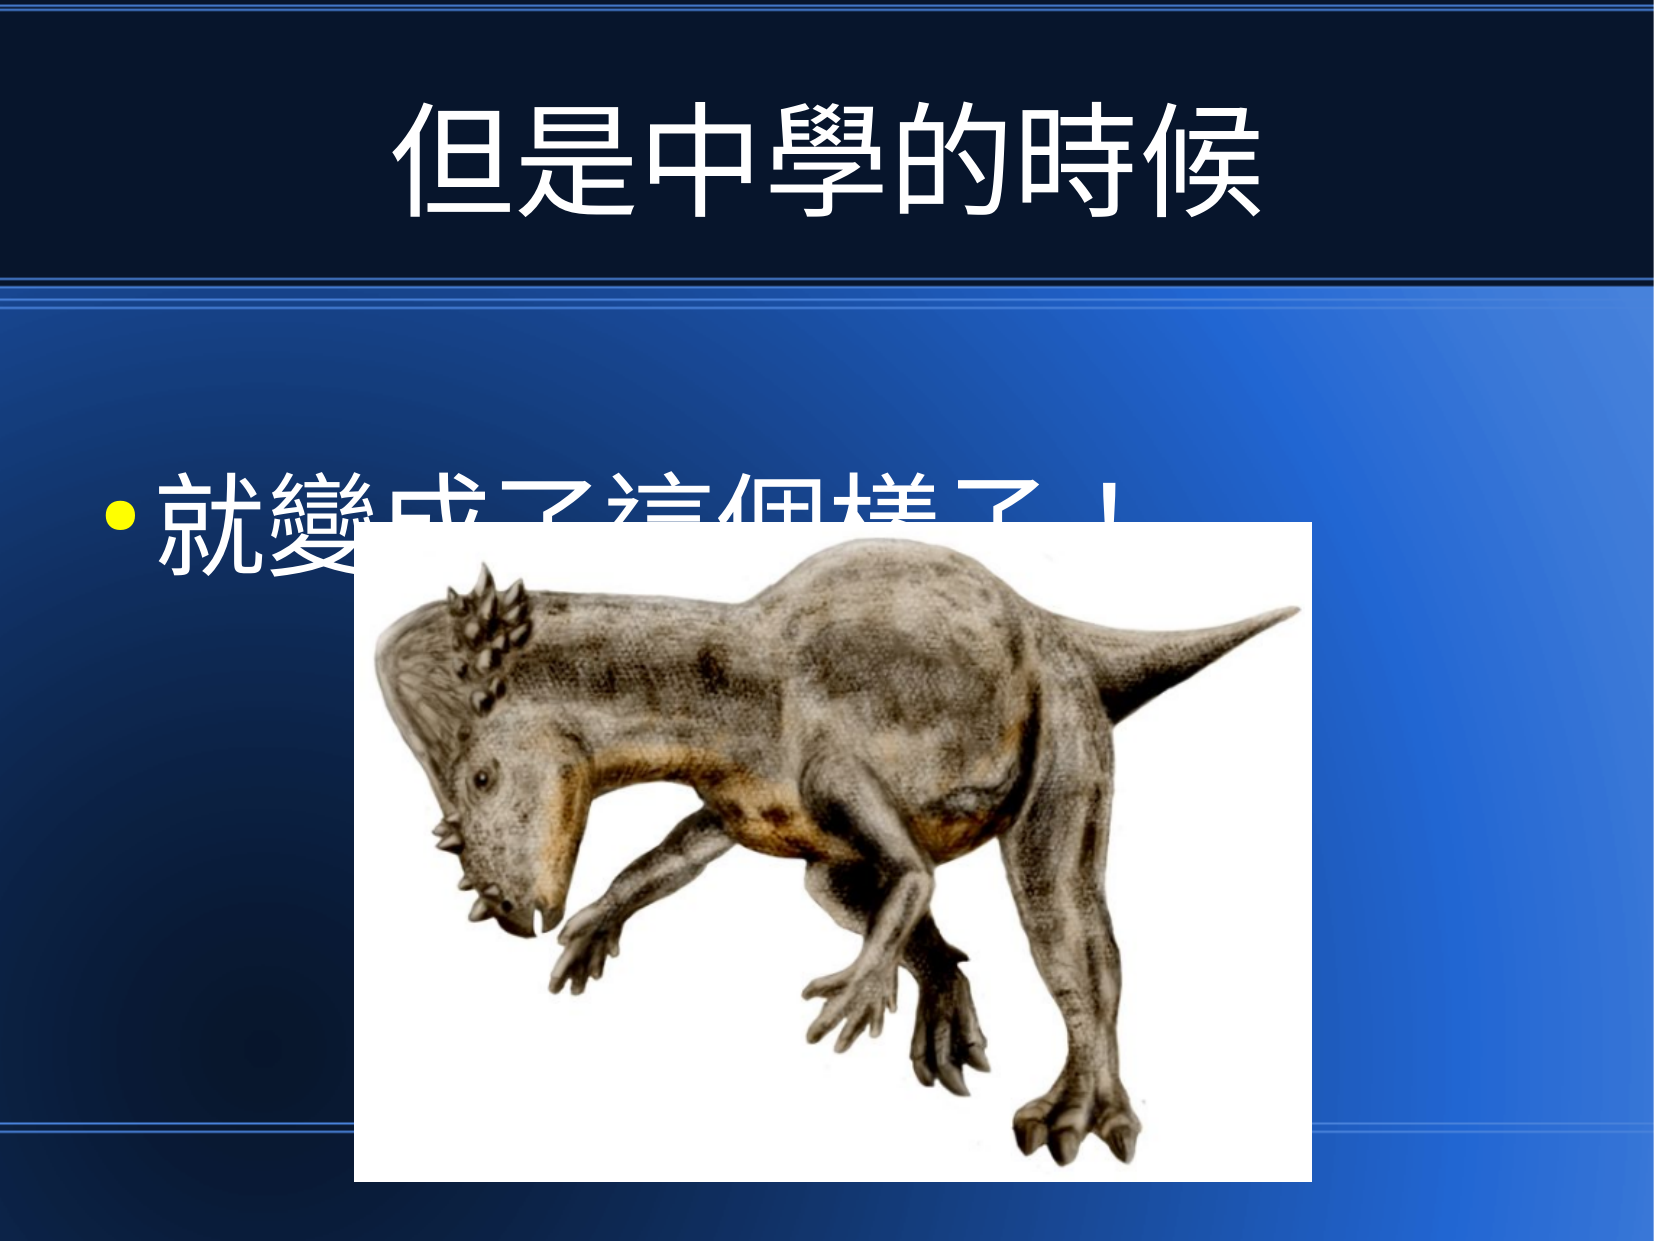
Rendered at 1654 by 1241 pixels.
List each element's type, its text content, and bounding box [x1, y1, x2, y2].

picture [354, 522, 1312, 1182]
picture [0, 0, 1654, 1241]
title 但是中學的時候 [82, 49, 1571, 257]
list 就變成了這個樣子！ [82, 355, 1571, 1241]
